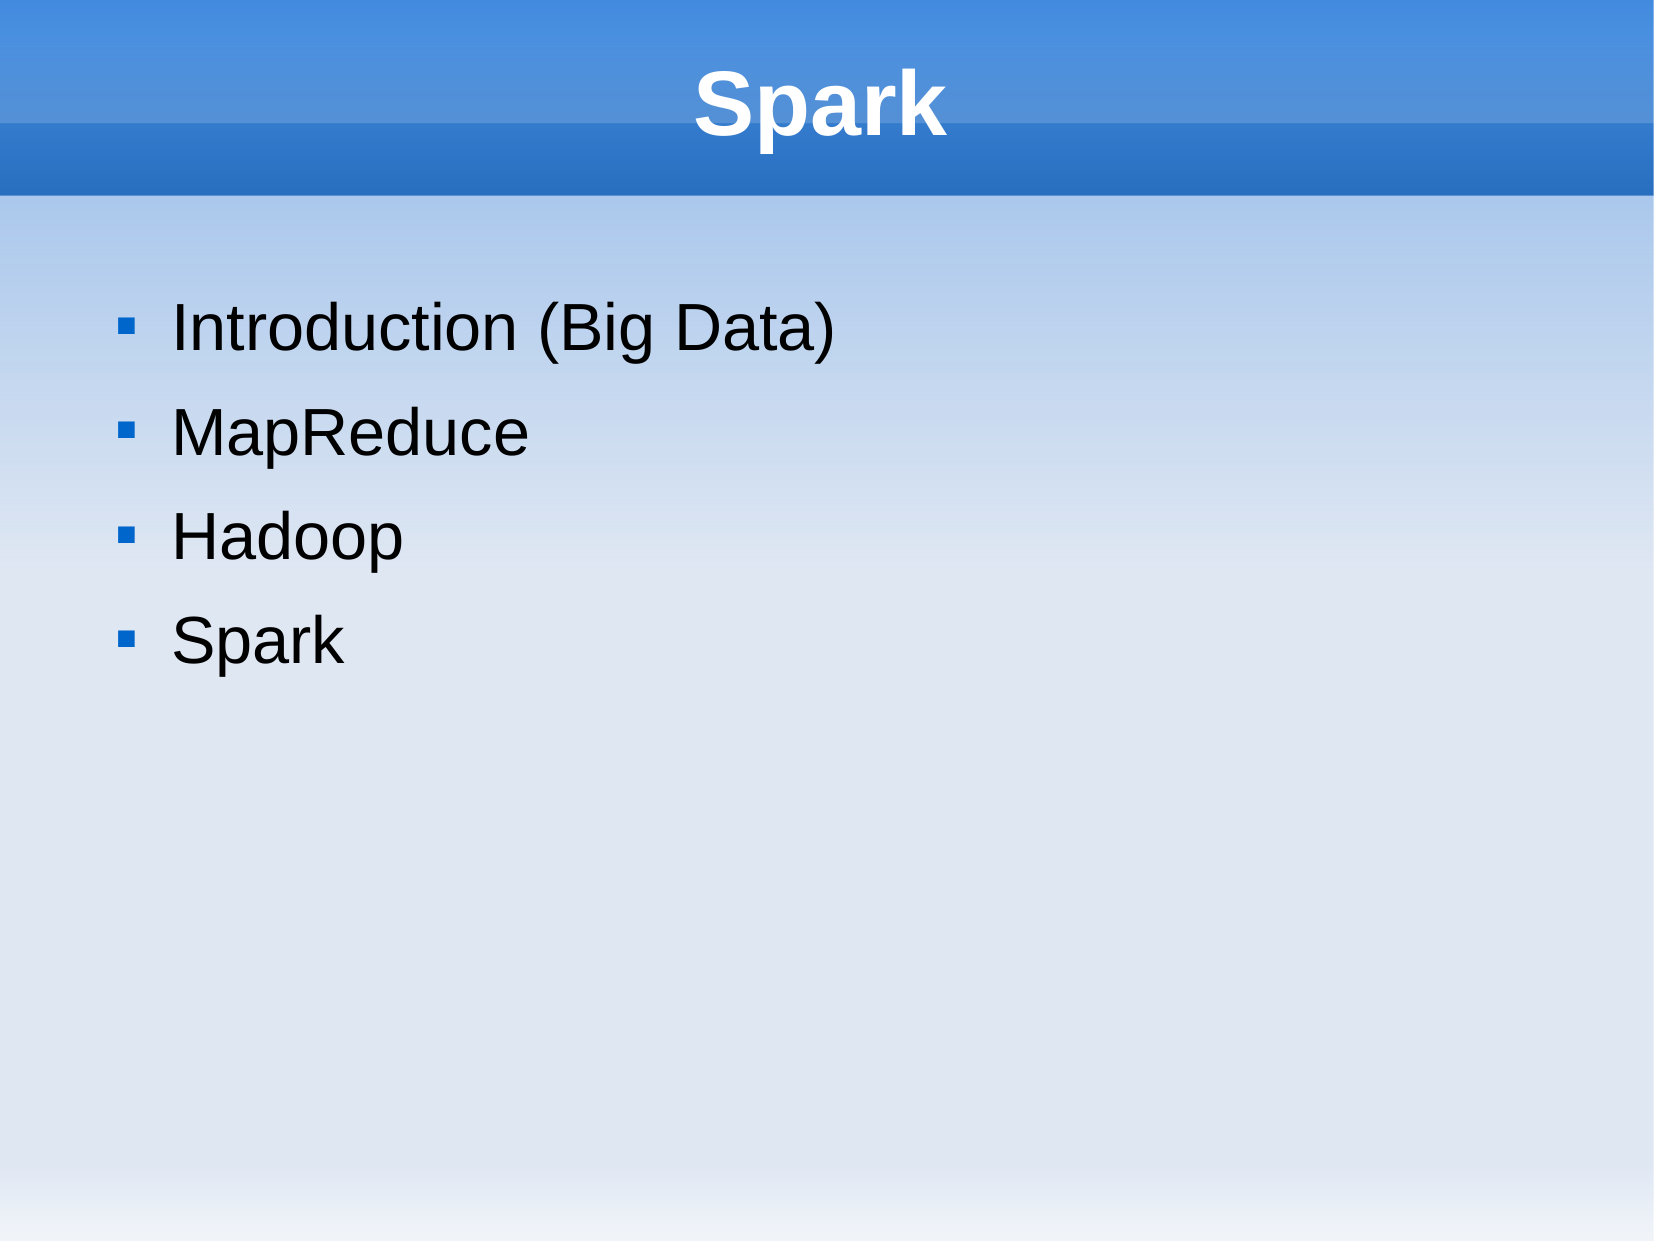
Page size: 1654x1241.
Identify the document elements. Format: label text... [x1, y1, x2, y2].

title Spark [76, 0, 1565, 208]
picture [0, 0, 1654, 1241]
list Introduction (Big Data) MapReduce Hadoop Spark [82, 290, 1571, 1109]
